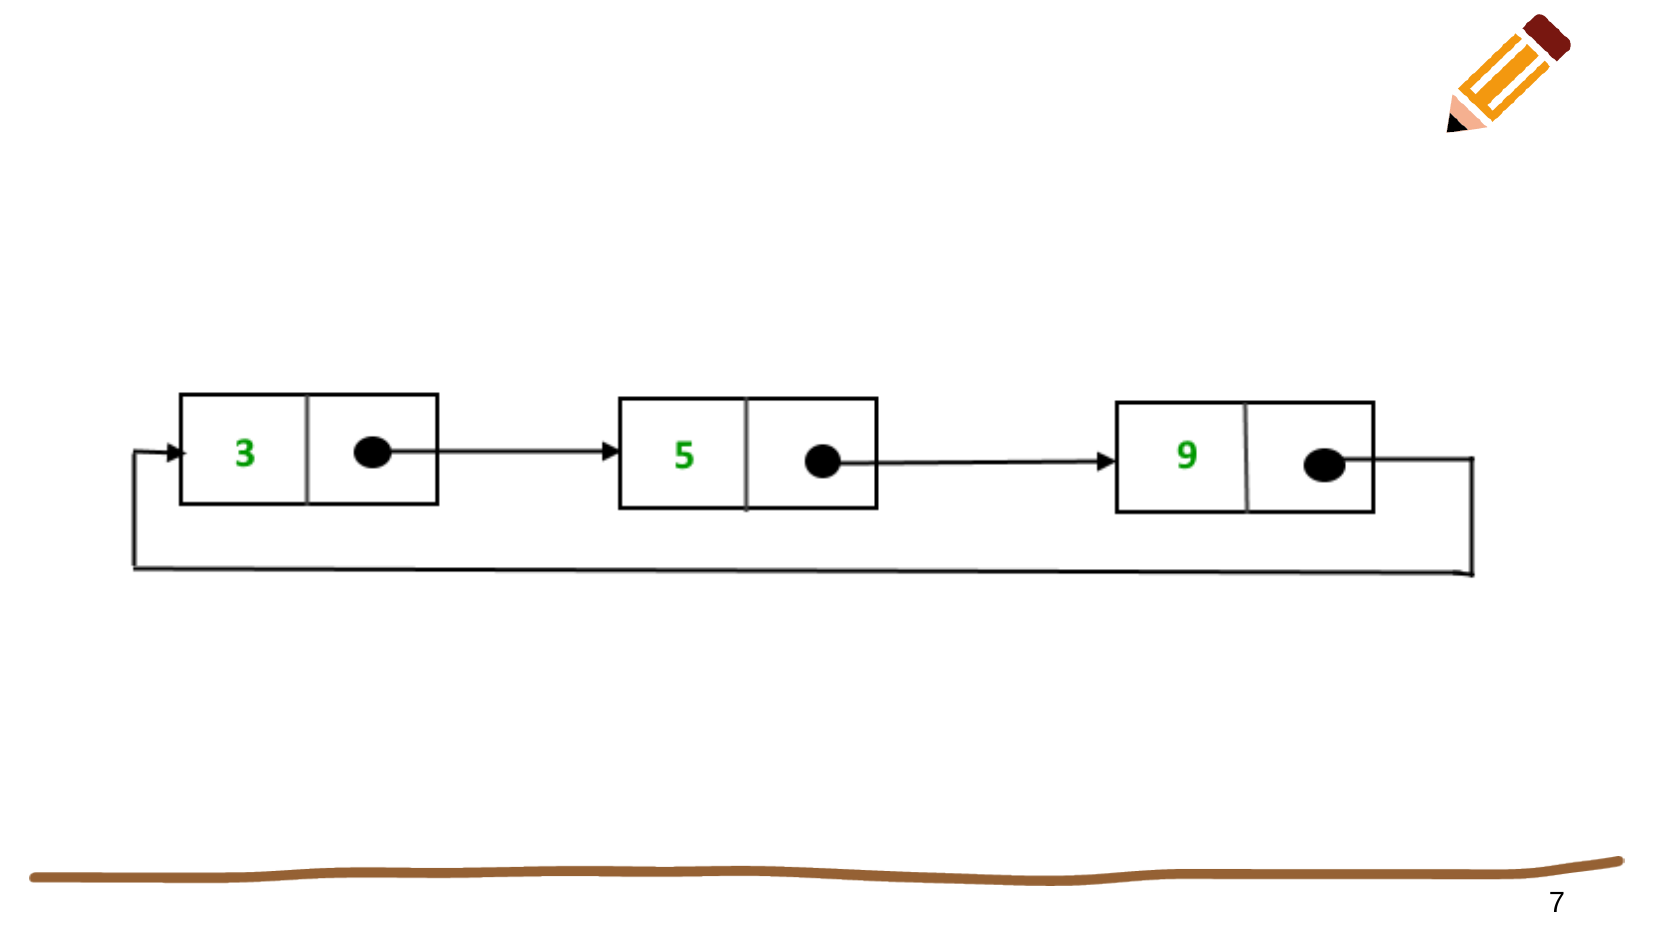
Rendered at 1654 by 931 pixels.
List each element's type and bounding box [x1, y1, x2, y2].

picture [29, 856, 1625, 886]
picture [1446, 14, 1571, 133]
picture [88, 232, 1501, 601]
